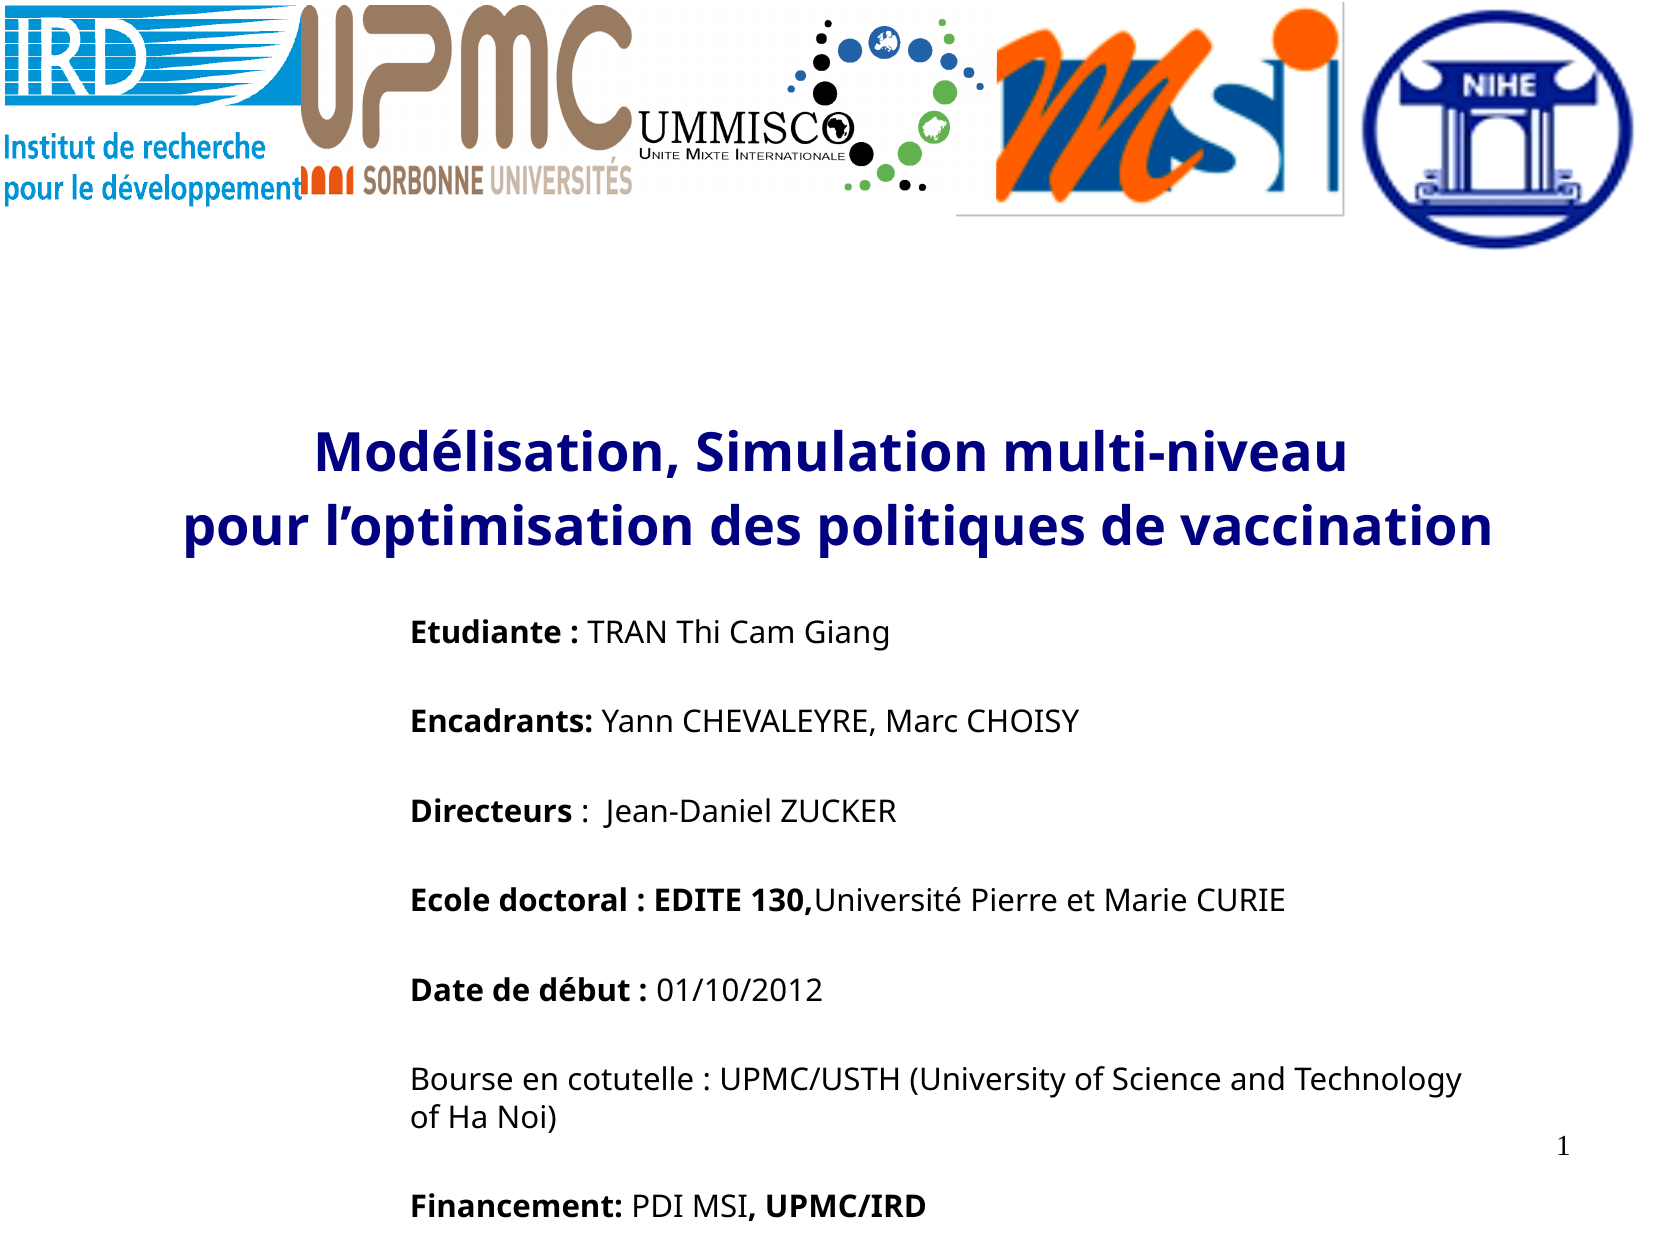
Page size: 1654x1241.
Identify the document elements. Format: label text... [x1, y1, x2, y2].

subtitle Modélisation, Simulation multi-niveau pour l’optimisation des politiques de vaccination [82, 250, 1595, 724]
picture [210, 186, 215, 195]
picture [5, 2, 1347, 219]
picture [194, 186, 199, 195]
picture [19, 19, 28, 95]
picture [96, 19, 146, 95]
picture [1358, 5, 1639, 254]
text_box Etudiante : TRAN Thi Cam Giang Encadrants: Yann CHEVALEYRE, Marc CHOISY Directeurs : Jean-Daniel ZUCKER Ecole doctoral : EDITE 130,Université Pierre et Marie CURIE Date de début : 01/10/2012 Bourse en cotutelle : UPMC/USTH (University of Science and Technology of Ha Noi) Financement: PDI MSI, UPMC/IRD [389, 602, 1512, 1235]
picture [42, 18, 88, 95]
picture [9, 186, 14, 195]
